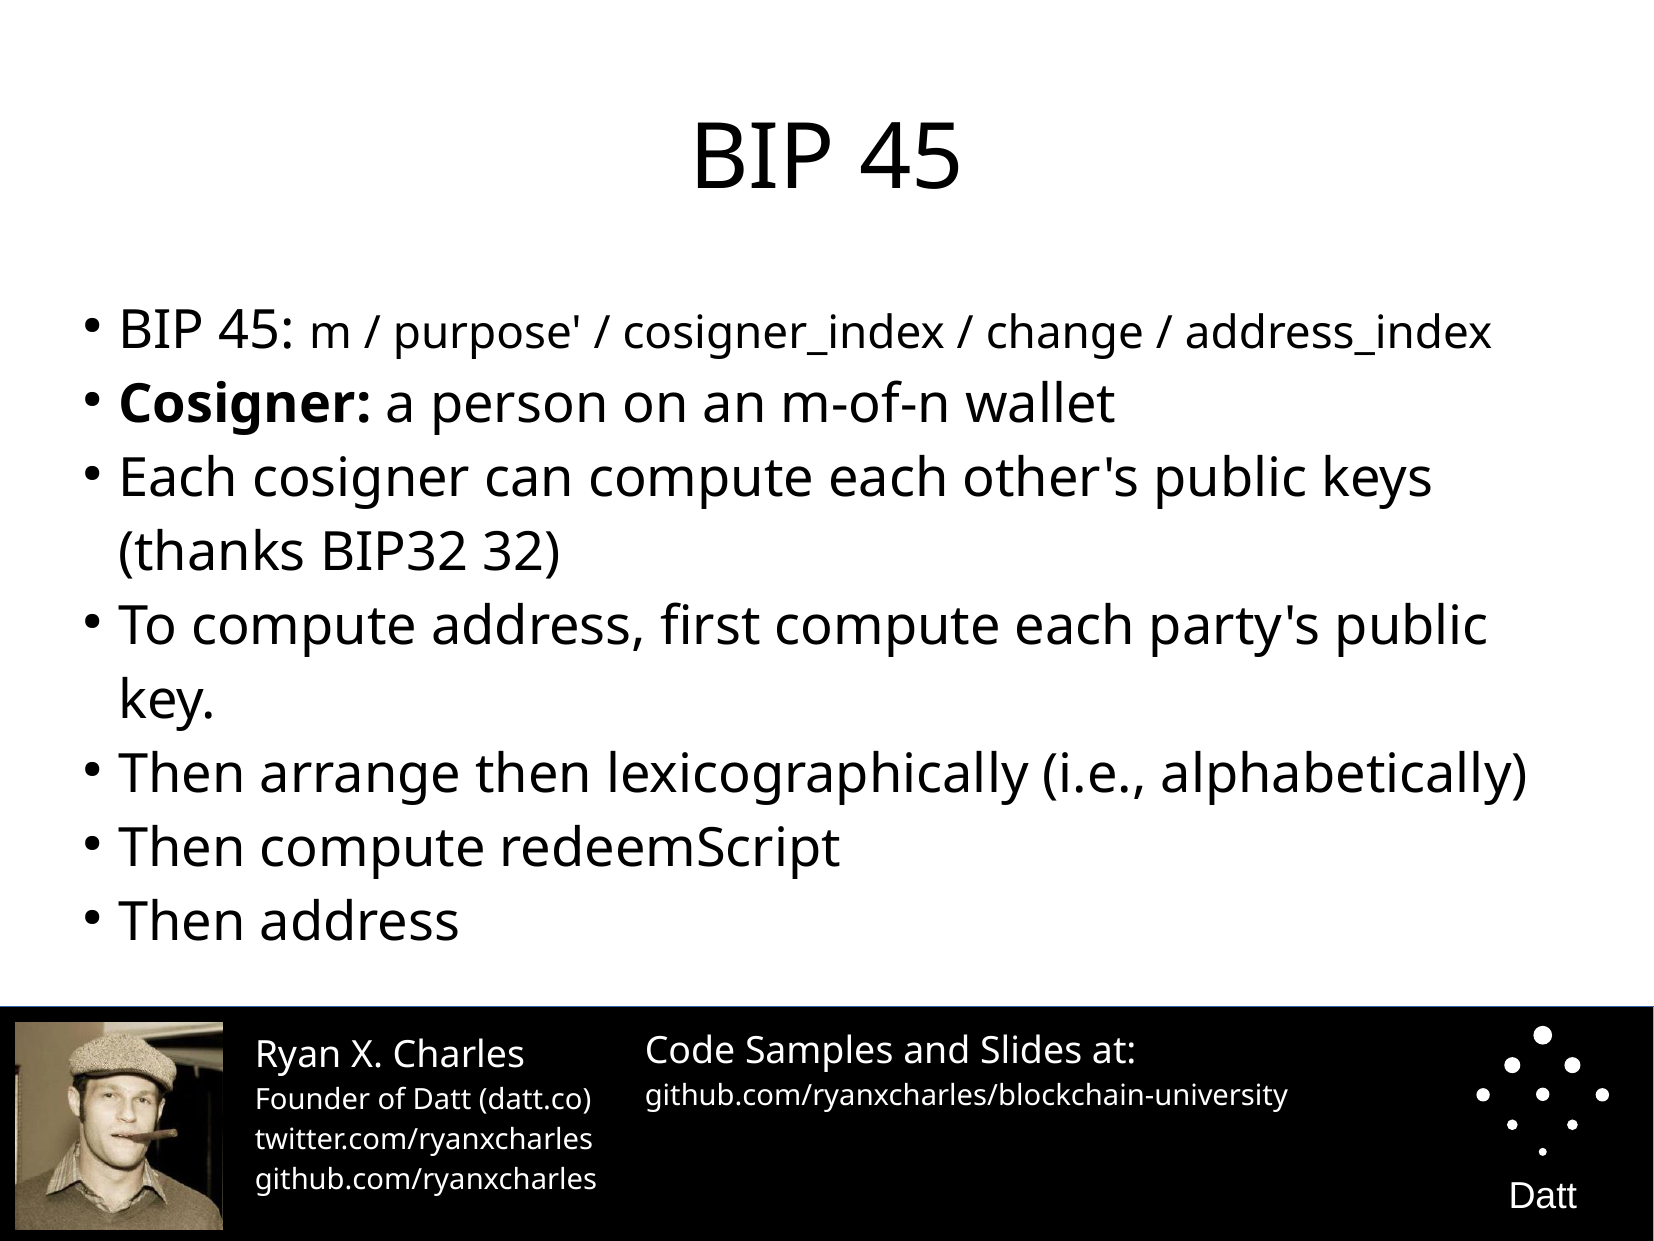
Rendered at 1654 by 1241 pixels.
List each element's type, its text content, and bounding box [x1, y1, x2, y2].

text_box Ryan X. Charles Founder of Datt (datt.co) twitter.com/ryanxcharles github.com/ryanxcharles [240, 1020, 976, 1241]
text_box Datt [1452, 1167, 1633, 1241]
subtitle BIP 45: m / purpose' / cosigner_index / change / address_index Cosigner: a person on an m-of-n wallet Each cosigner can compute each other's public keys (thanks BIP32 32) To compute address, first compute each party's public key. Then arrange then lexicographically (i.e., alphabetically) Then compute redeemScript Then address [82, 290, 1571, 1010]
title BIP 45 [82, 49, 1571, 257]
text_box Code Samples and Slides at: github.com/ryanxcharles/blockchain-university [630, 1015, 1403, 1156]
picture [1475, 1023, 1611, 1159]
text_box [0, 1006, 1654, 1241]
picture [15, 1022, 223, 1231]
